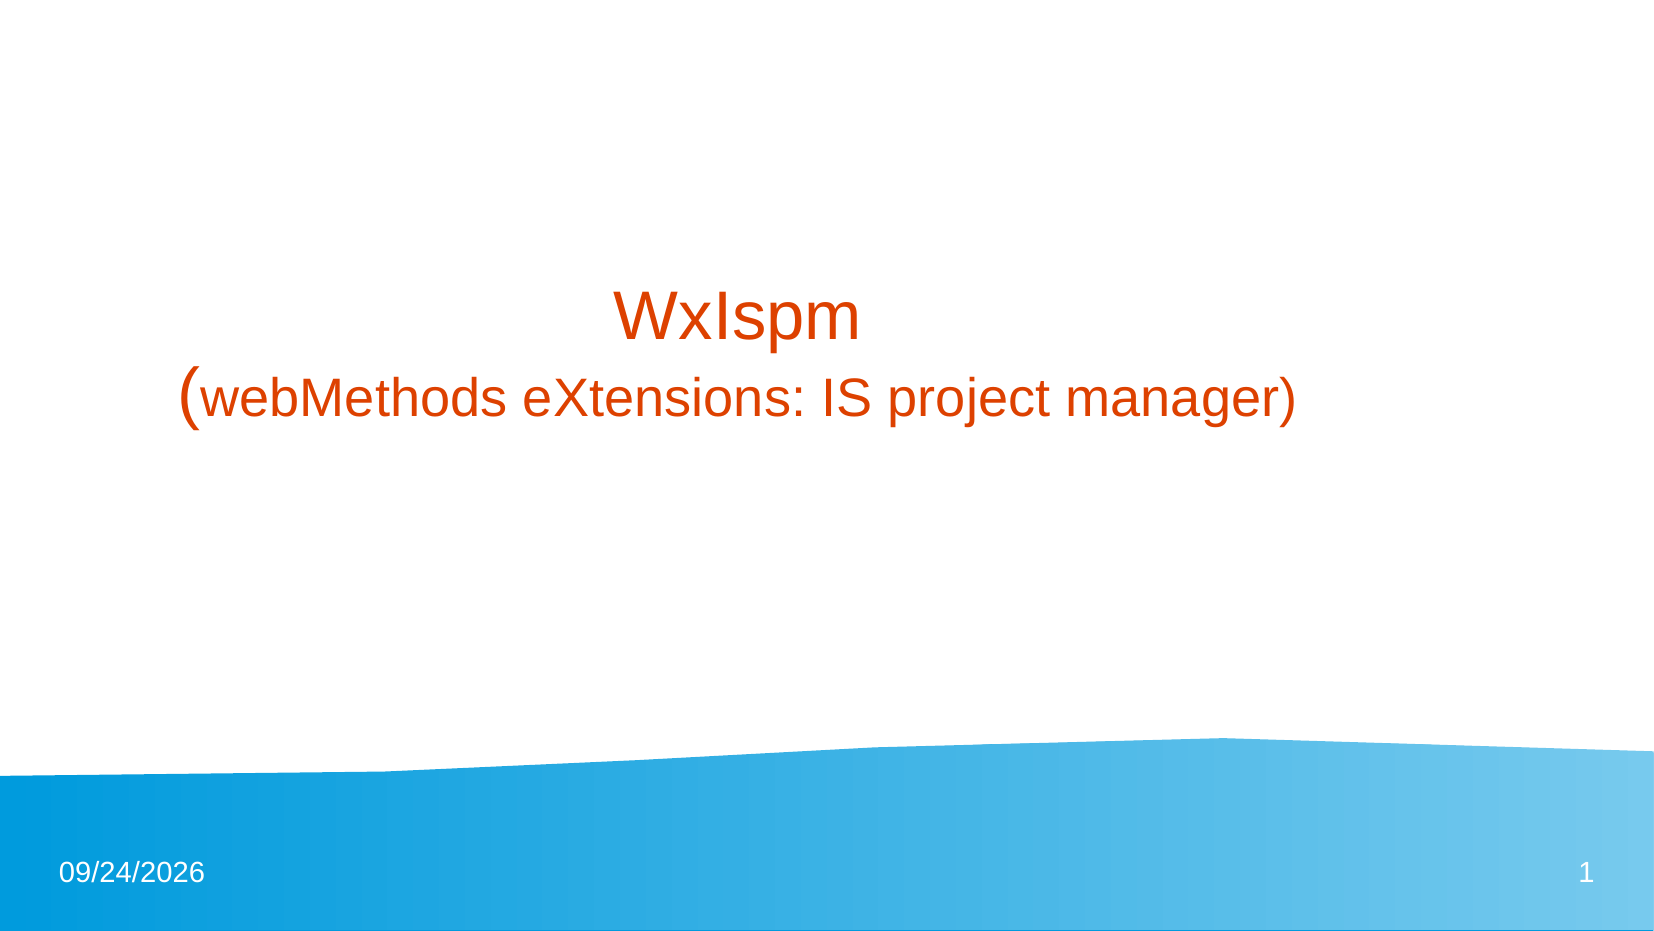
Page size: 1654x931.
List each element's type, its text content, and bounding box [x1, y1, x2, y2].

title WxIspm (webMethods eXtensions: IS project manager) [0, 265, 1477, 443]
